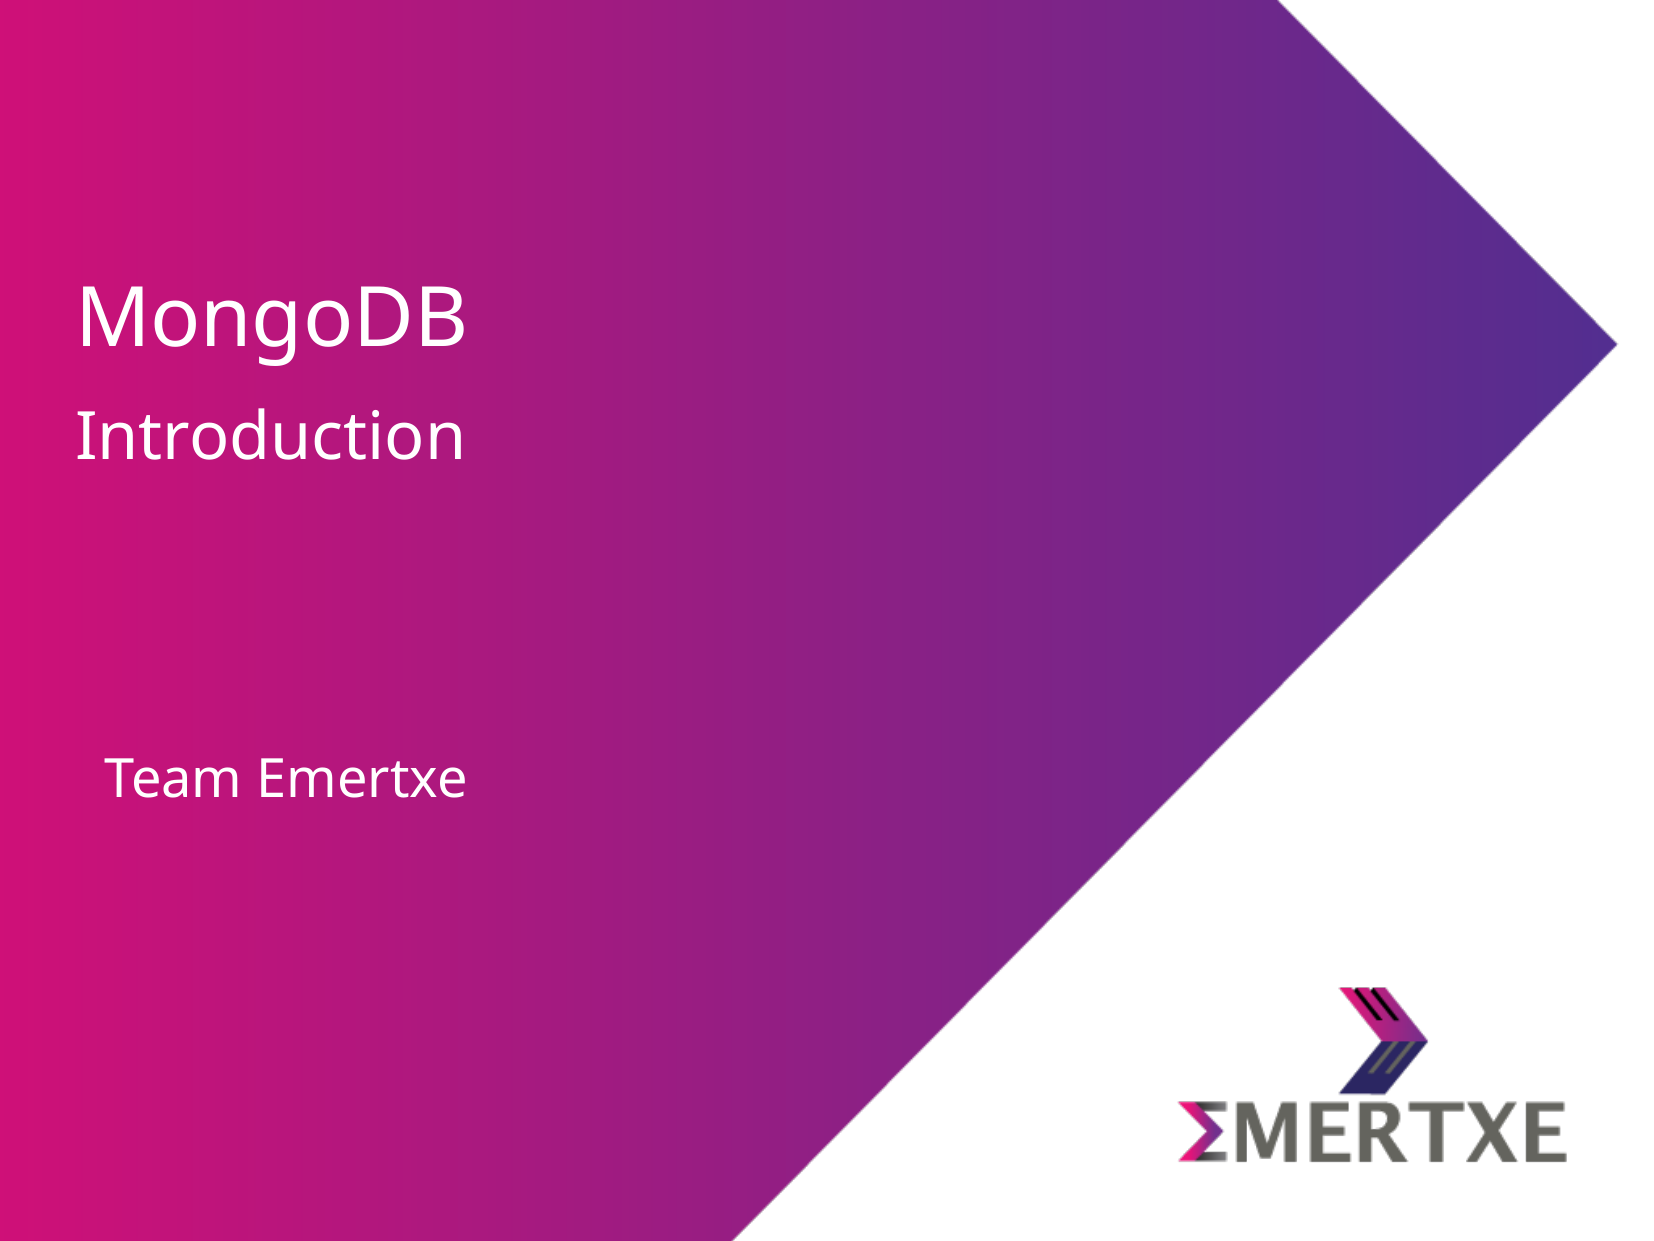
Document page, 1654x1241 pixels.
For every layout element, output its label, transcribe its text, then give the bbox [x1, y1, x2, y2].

title MongoDB Introduction [75, 285, 1564, 616]
picture [0, 0, 1654, 1241]
